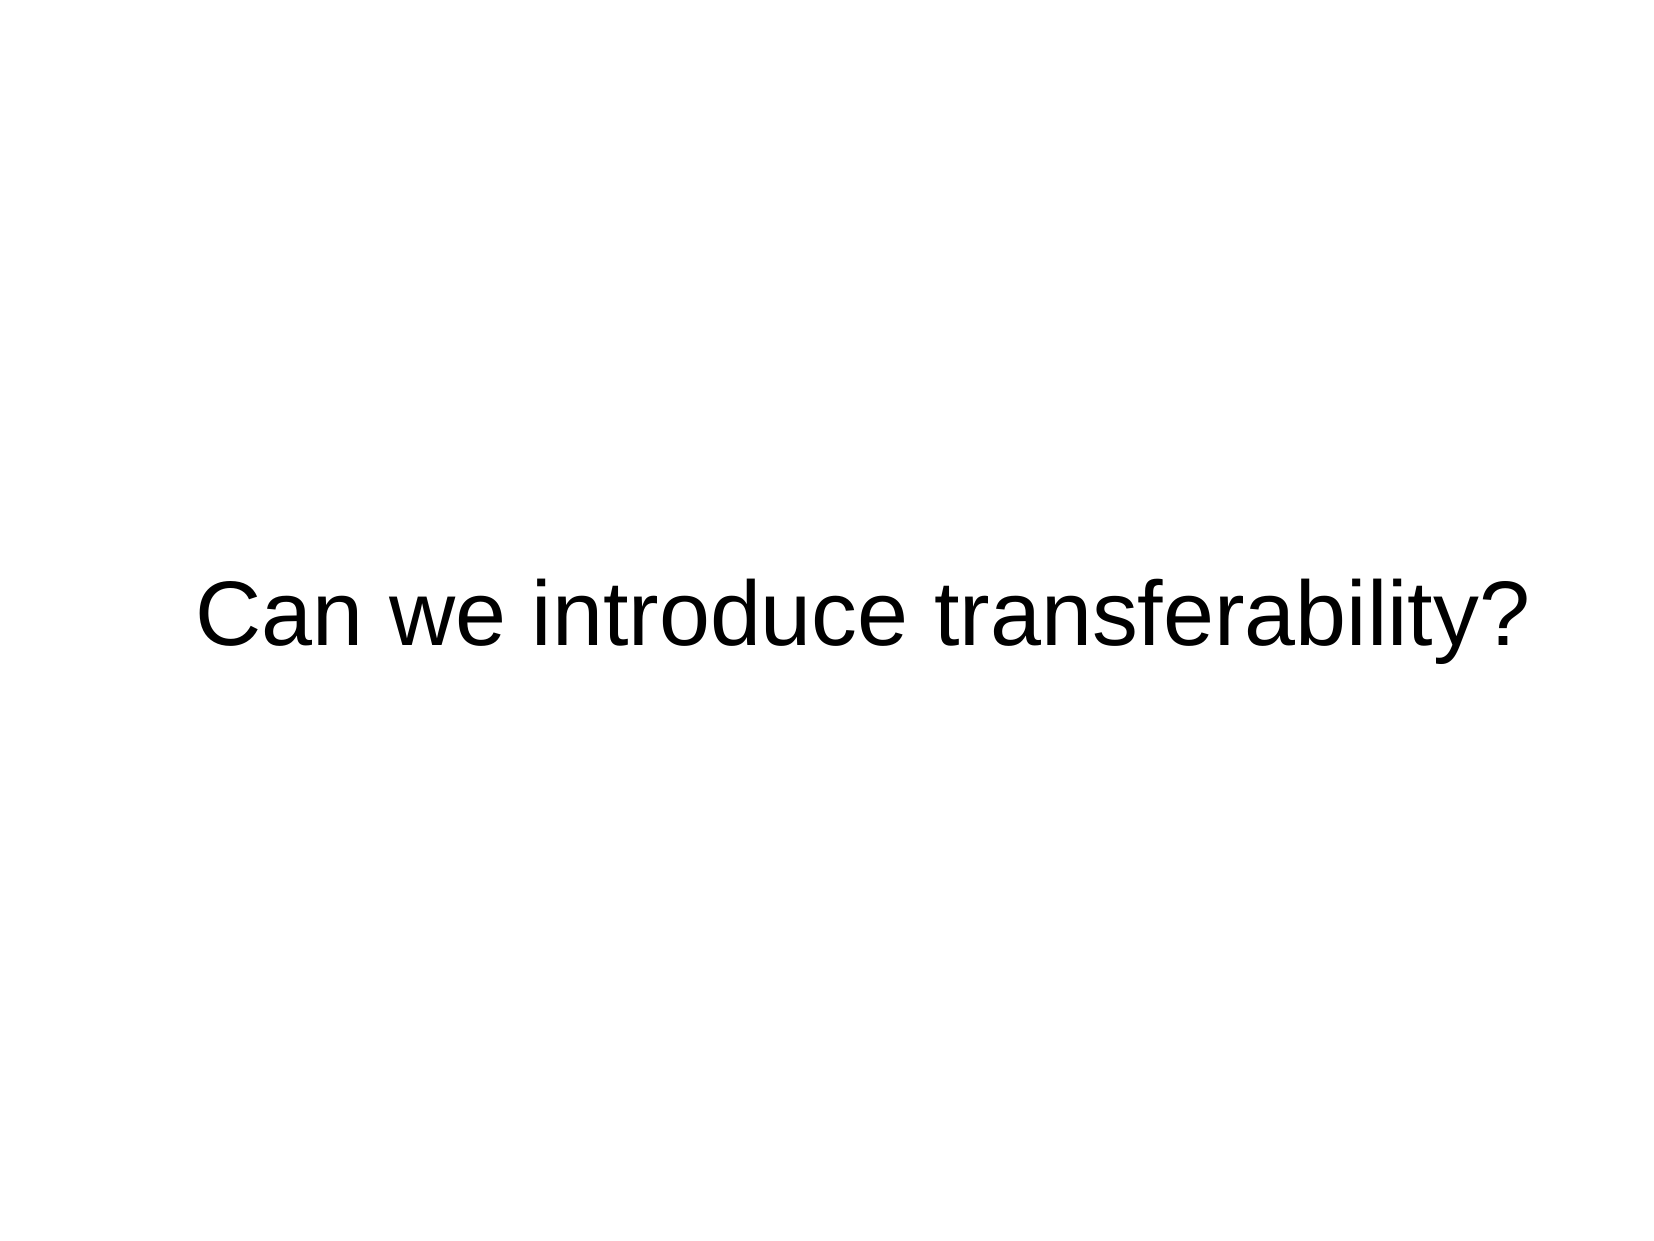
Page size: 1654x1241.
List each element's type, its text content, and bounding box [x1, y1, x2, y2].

title Can we introduce transferability? [120, 510, 1608, 718]
